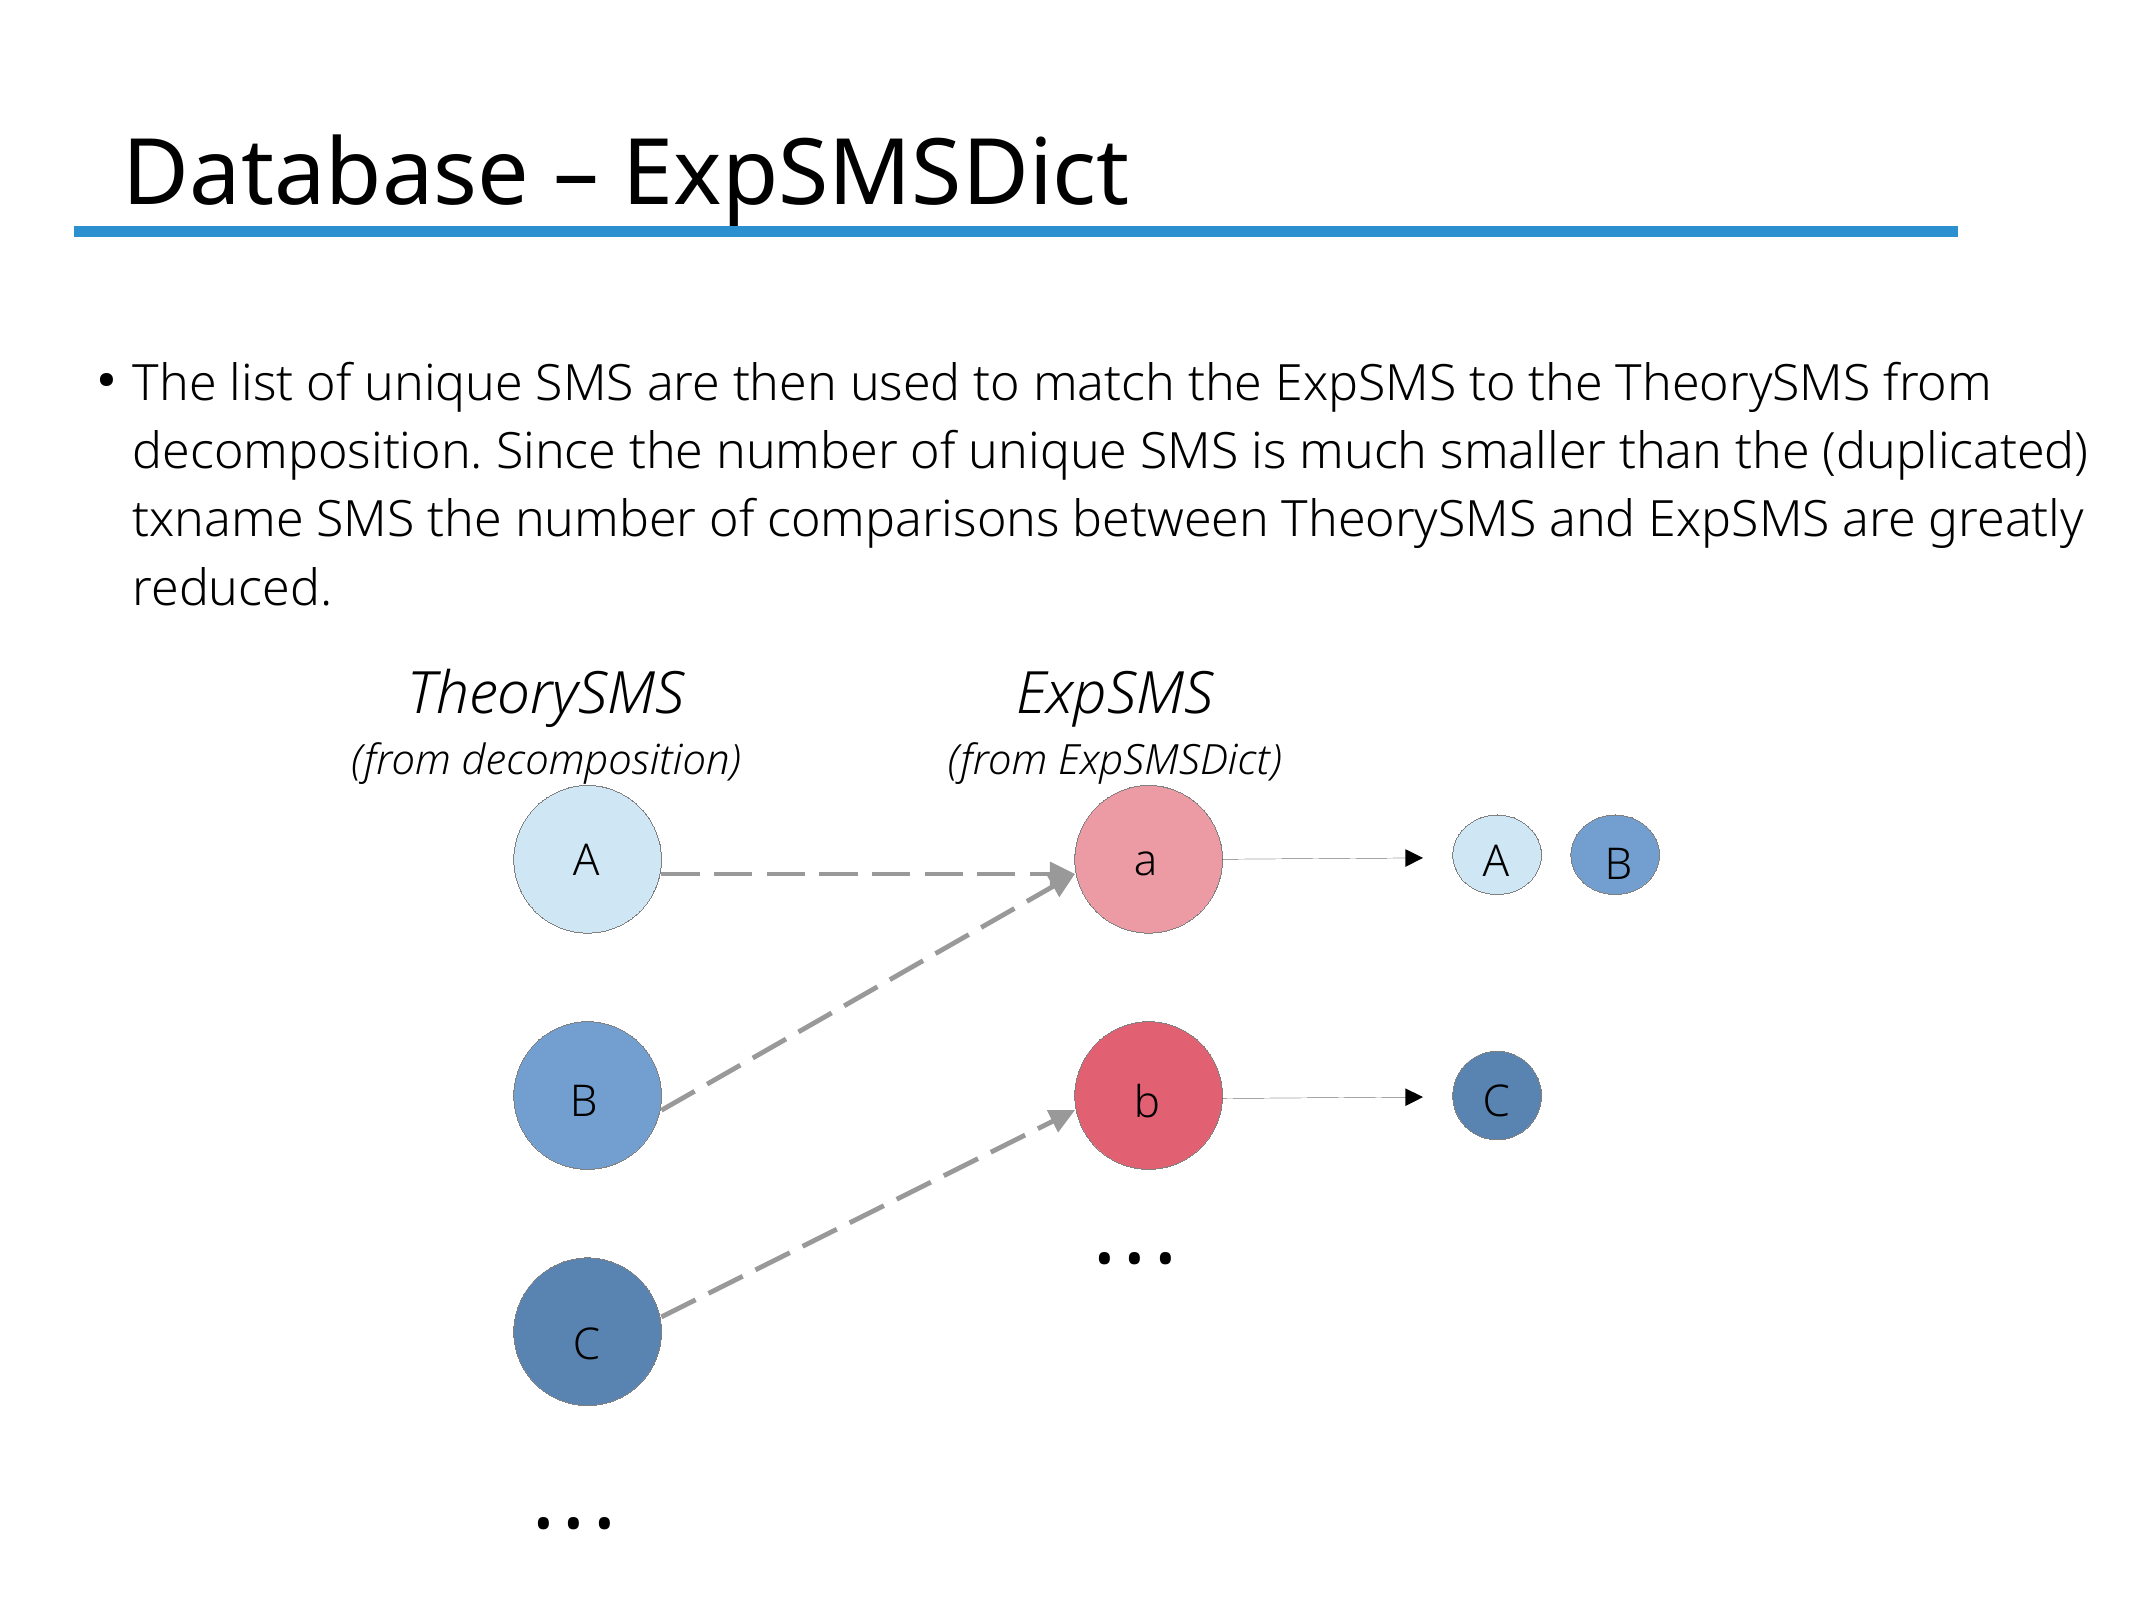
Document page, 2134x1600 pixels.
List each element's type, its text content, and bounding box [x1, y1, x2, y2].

text_box a [1119, 820, 1179, 887]
text_box B [555, 1062, 615, 1128]
text_box Database – ExpSMSDict [99, 89, 1155, 247]
text_box C [1467, 1061, 1504, 1128]
text_box [513, 785, 662, 934]
text_box [1074, 1021, 1223, 1122]
text_box [1472, 814, 1542, 895]
text_box A [558, 820, 618, 887]
text_box [513, 1257, 662, 1387]
text_box ... [1074, 1122, 1252, 1283]
text_box [1570, 814, 1660, 895]
text_box [513, 1021, 662, 1170]
text_box ExpSMS (from ExpSMSDict) [933, 643, 1357, 775]
text_box TheorySMS (from decomposition) [336, 643, 817, 775]
text_box A [1467, 822, 1504, 888]
text_box b [1119, 1063, 1179, 1129]
text_box [1452, 1051, 1542, 1140]
text_box ... [513, 1387, 691, 1549]
text_box [1452, 825, 1467, 884]
text_box C [558, 1305, 618, 1371]
text_box The list of unique SMS are then used to match the ExpSMS to the TheorySMS from decomposition. Since the number of unique SMS is much smaller than the (duplicated) txname SMS the number of comparisons between TheorySMS and ExpSMS are greatly reduced. [82, 339, 2109, 646]
text_box B [1589, 825, 1626, 891]
text_box [1074, 785, 1223, 934]
